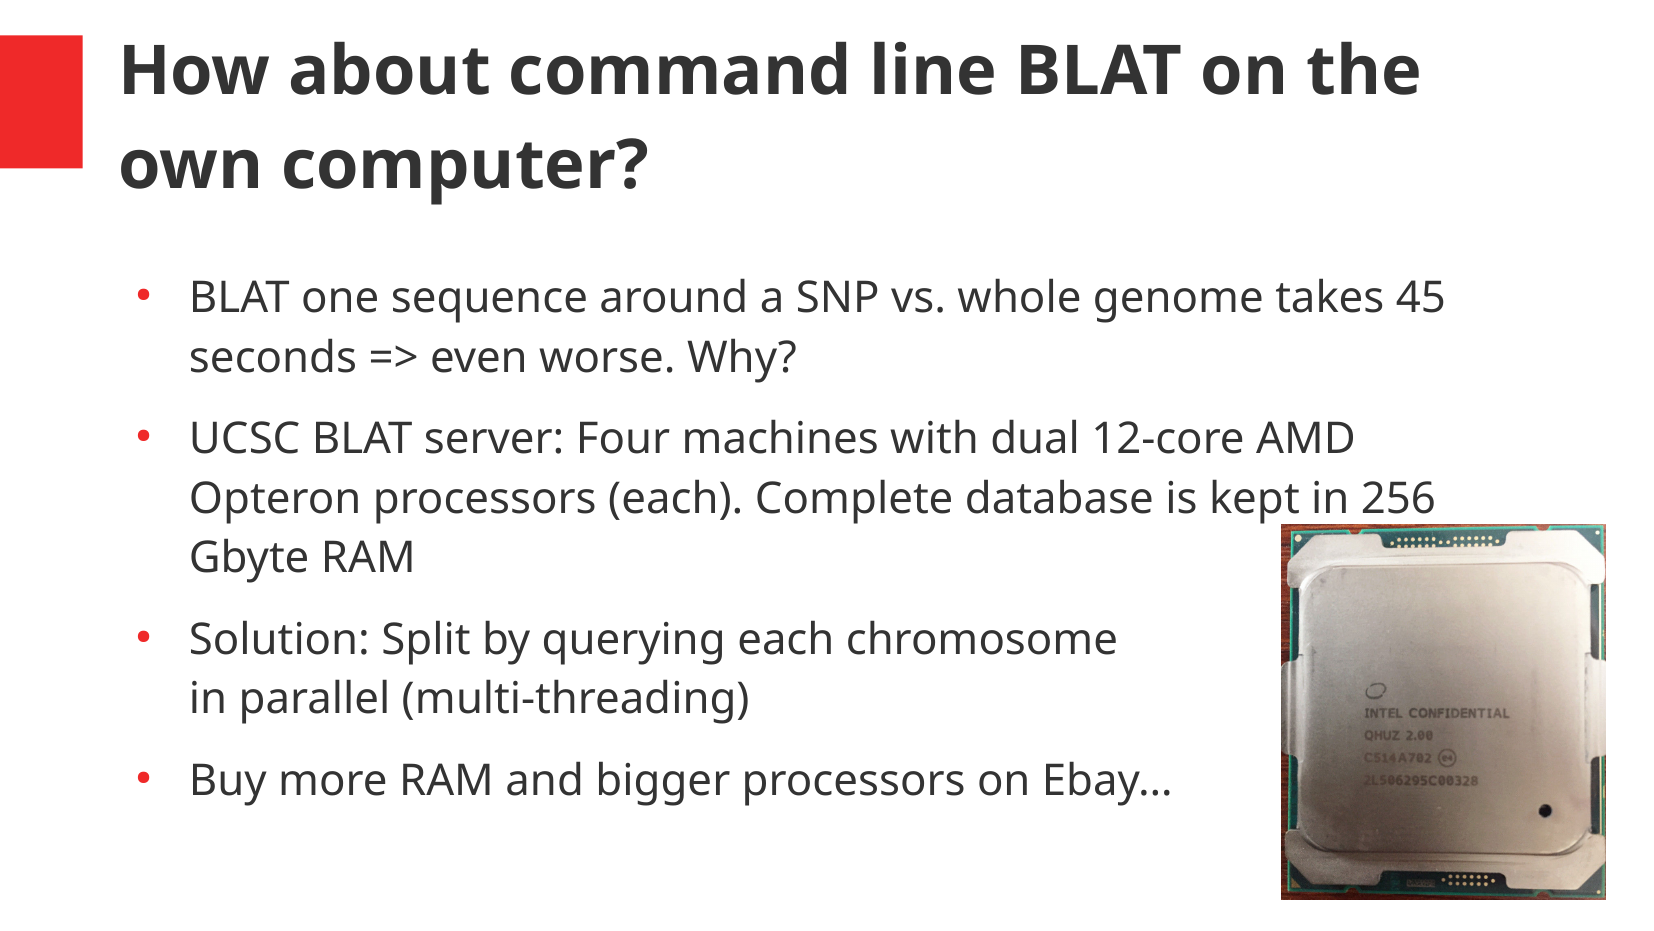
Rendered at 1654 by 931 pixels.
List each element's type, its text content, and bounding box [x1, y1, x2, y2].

picture [1281, 524, 1606, 900]
title How about command line BLAT on the own computer? [118, 34, 1571, 195]
list BLAT one sequence around a SNP vs. whole genome takes 45 seconds => even worse. Why? UCSC BLAT server: Four machines with dual 12-core AMD Opteron processors (each). Complete database is kept in 256 Gbyte RAM Solution: Split by querying each chromosome in parallel (multi-threading) Buy more RAM and bigger processors on Ebay… [118, 265, 1536, 806]
